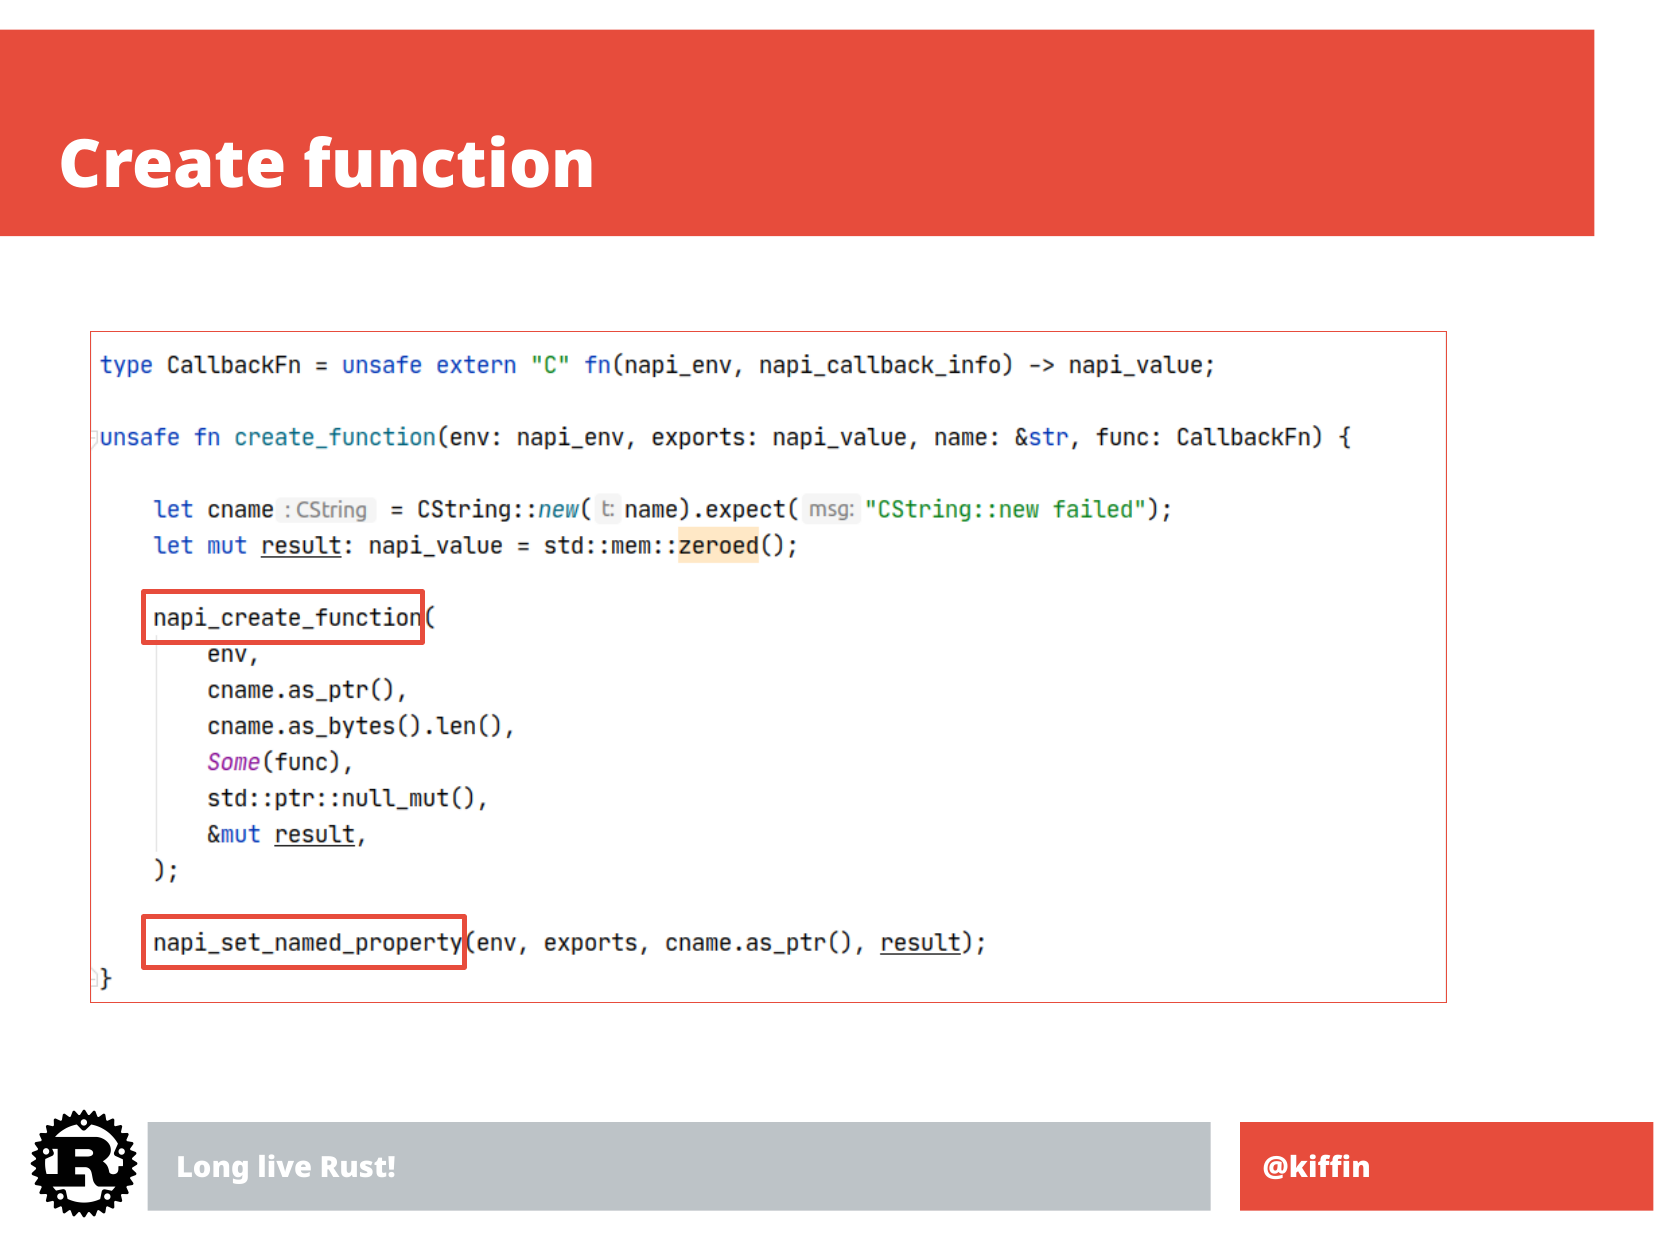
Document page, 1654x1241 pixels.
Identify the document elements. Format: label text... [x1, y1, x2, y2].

picture [90, 331, 1447, 1003]
picture [30, 1109, 138, 1218]
title Create function [59, 59, 1595, 207]
text_box Long live Rust! [176, 1122, 1201, 1211]
text_box @kiffin [1262, 1122, 1654, 1211]
